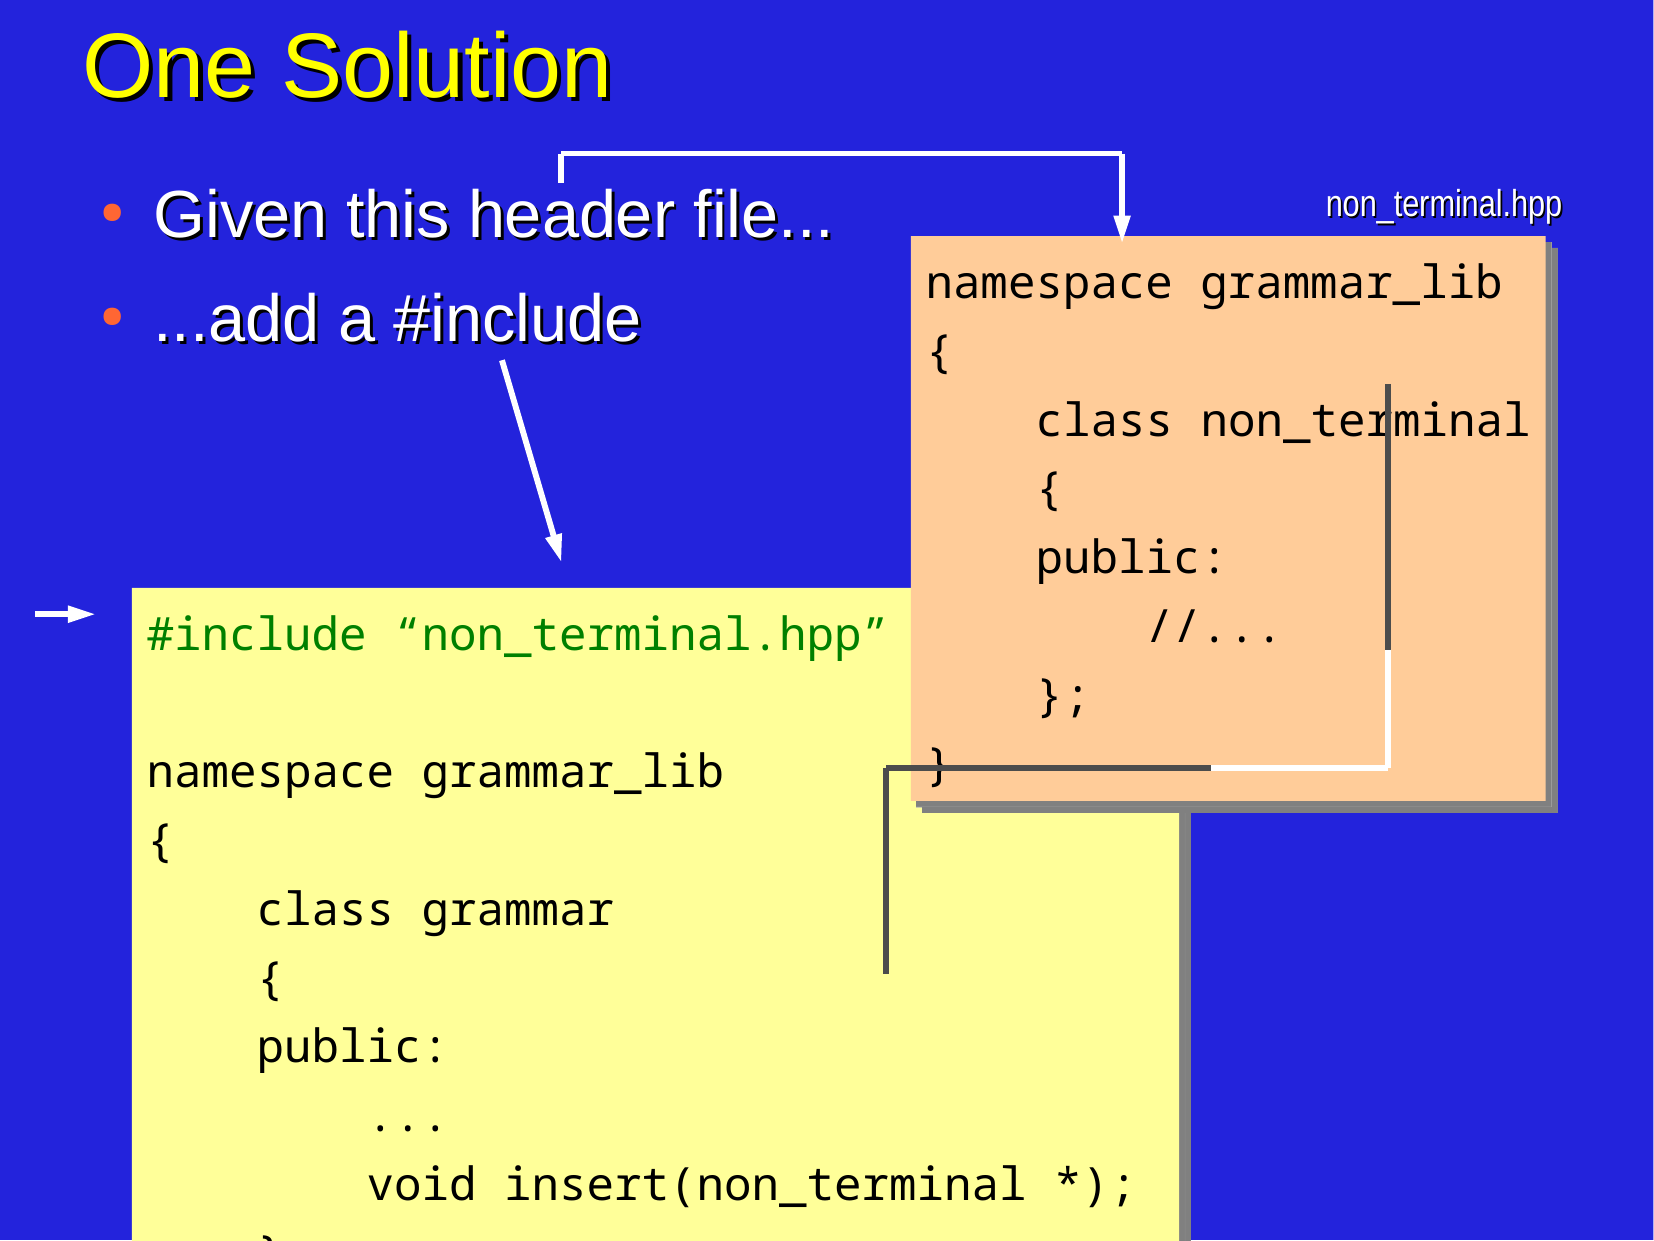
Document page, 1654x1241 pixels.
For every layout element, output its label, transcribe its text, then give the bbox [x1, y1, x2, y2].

text_box namespace grammar_lib { class non_terminal { public: //... }; } [910, 236, 1546, 801]
text_box #include “non_terminal.hpp” namespace grammar_lib { class grammar { public: ... void insert(non_terminal *); }; } [131, 587, 1180, 1241]
text_box non_terminal.hpp [1311, 171, 1654, 232]
list Given this header file... ...add a #include [82, 177, 1119, 1182]
list Given this header file... ...add a #include [1125, 177, 1571, 1182]
title One Solution [82, 2, 1571, 130]
